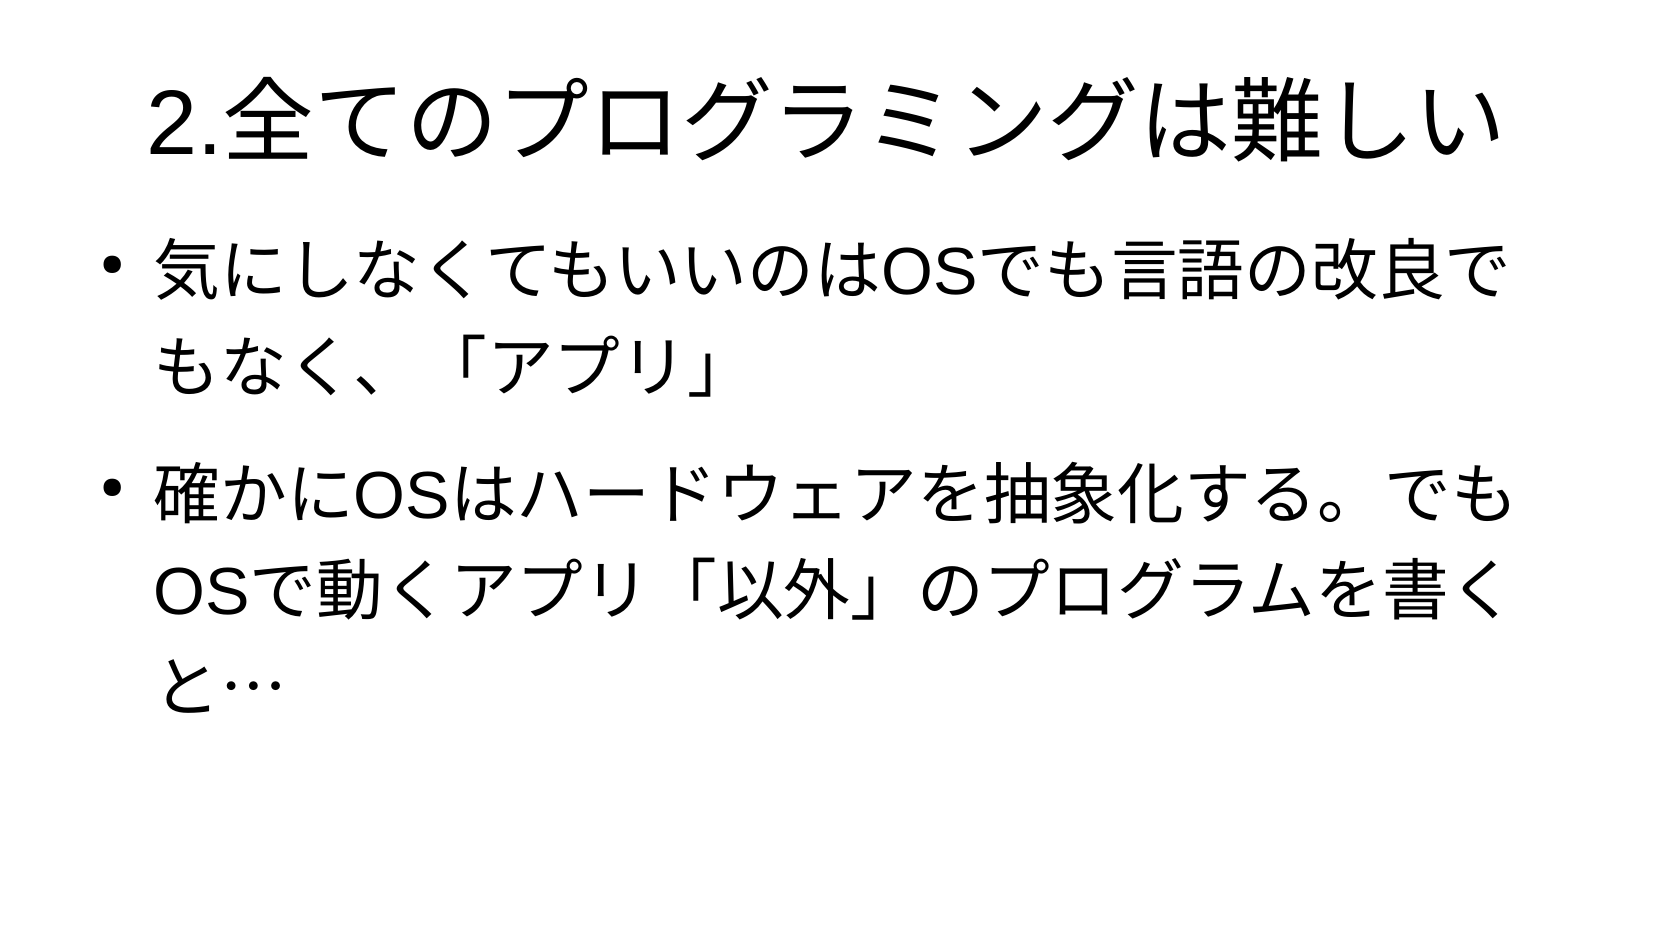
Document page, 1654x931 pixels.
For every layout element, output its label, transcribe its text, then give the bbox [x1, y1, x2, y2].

title 2.全てのプログラミングは難しい [82, 37, 1571, 193]
list 気にしなくてもいいのはOSでも言語の改良でもなく、「アプリ」 確かにOSはハードウェアを抽象化する。でもOSで動くアプリ「以外」のプログラムを書くと… [82, 217, 1571, 758]
